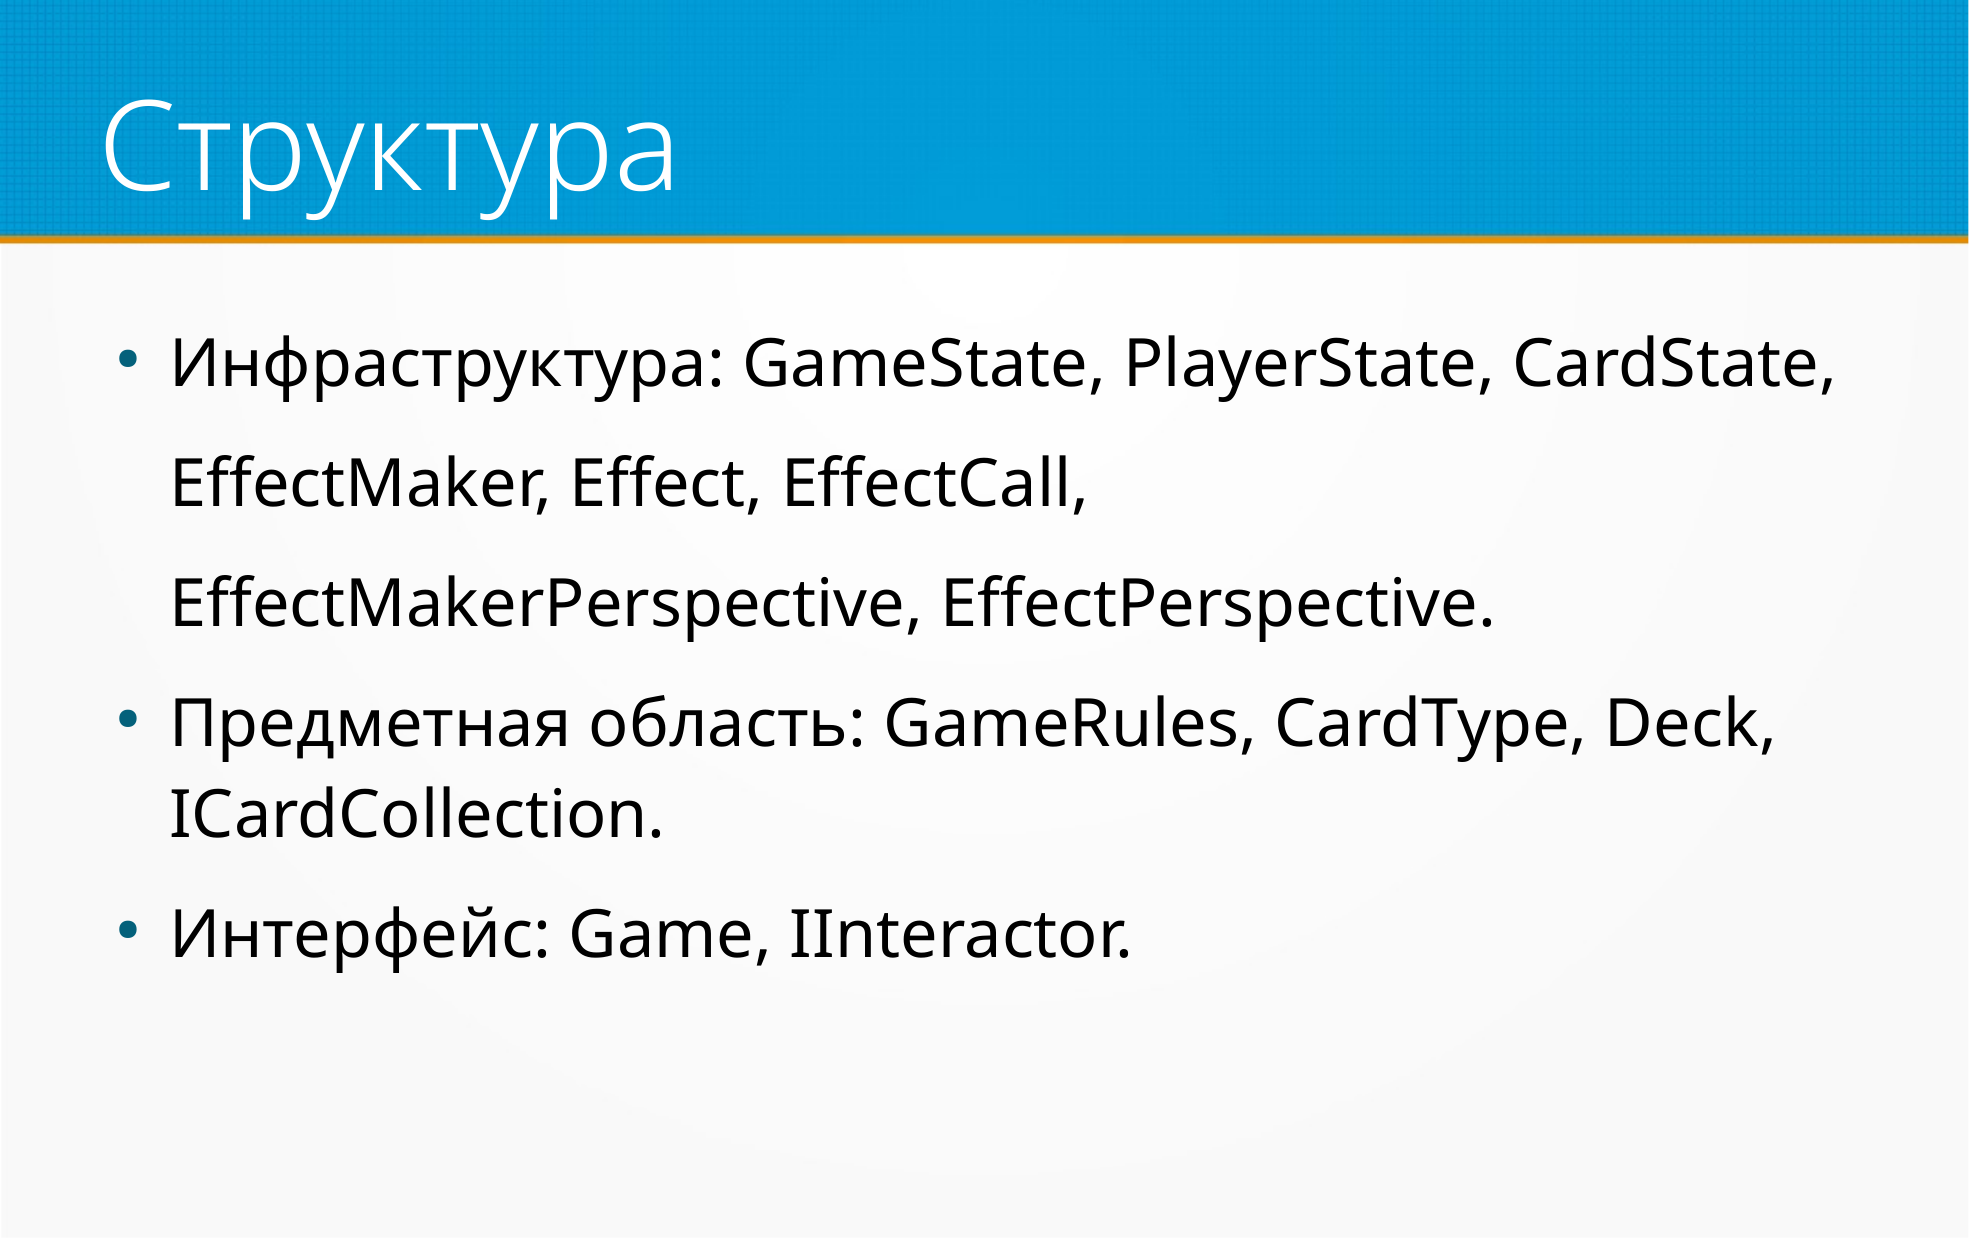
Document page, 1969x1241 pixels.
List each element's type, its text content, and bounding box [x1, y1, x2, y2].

title Структура [98, 19, 1870, 227]
list Инфраструктура: GameState, PlayerState, CardState, EffectMaker, Effect, EffectCall, EffectMakerPerspective, EffectPerspective. Предметная область: GameRules, CardType, Deck, ICardCollection. Интерфейс: Game, IInteractor. [98, 315, 1861, 1081]
picture [0, 233, 1969, 1241]
